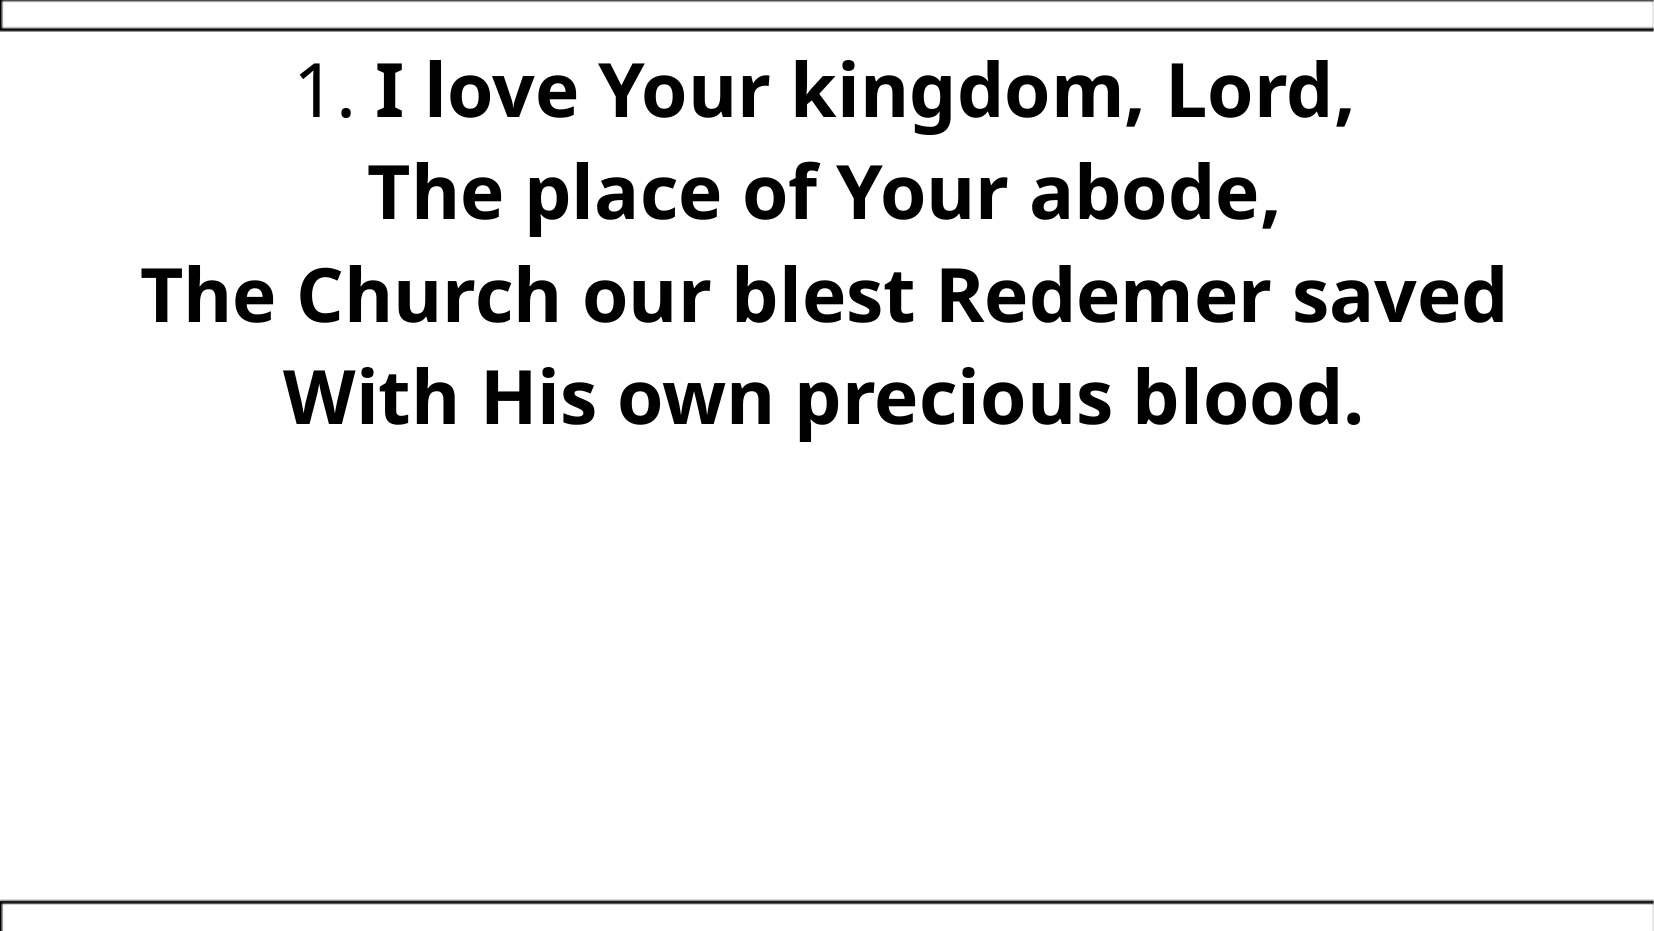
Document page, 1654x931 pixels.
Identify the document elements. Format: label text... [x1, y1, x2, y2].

picture [0, 0, 1654, 931]
text_box 1. I love Your kingdom, Lord, The place of Your abode, The Church our blest Redemer saved With His own precious blood. [90, 30, 1561, 445]
